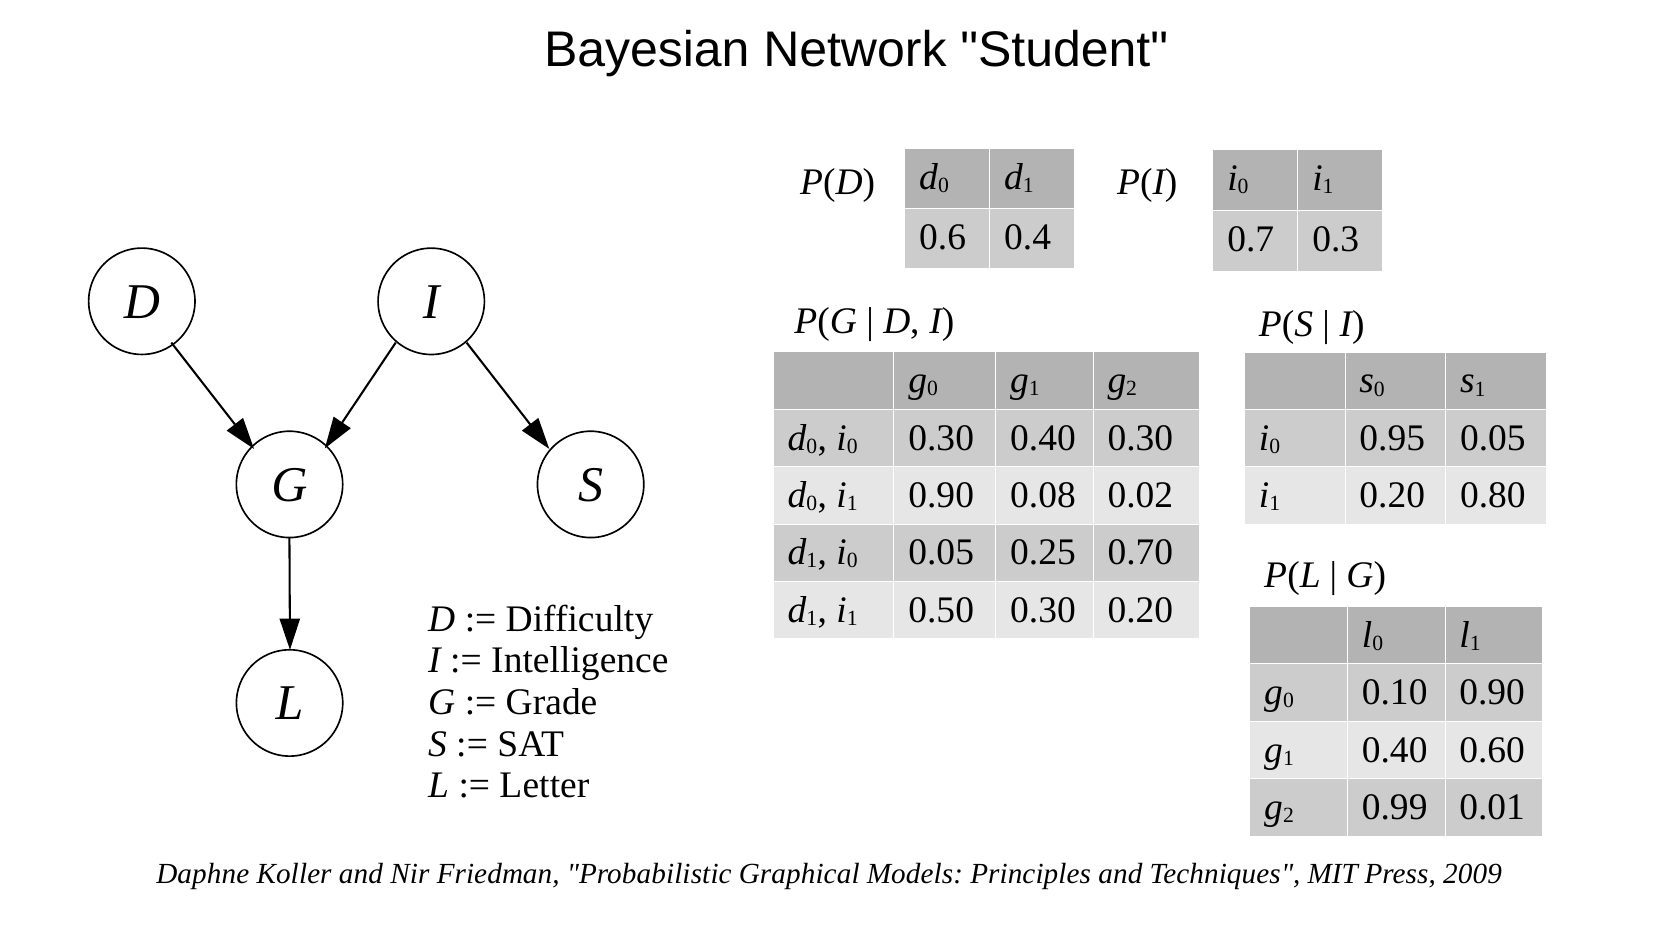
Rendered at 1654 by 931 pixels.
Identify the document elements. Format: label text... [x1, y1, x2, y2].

text_box D [88, 248, 196, 355]
table_header i0 [1213, 150, 1297, 210]
text_box P(S | I) [1244, 295, 1386, 355]
table_header d1 [990, 149, 1074, 208]
text_box S [537, 431, 644, 538]
table_cell 0.4 [990, 209, 1074, 268]
table_header l0 [1348, 607, 1445, 663]
text_box D := Difficulty I := Intelligence G := Grade S := SAT L := Letter [413, 590, 696, 813]
table_cell 0.30 [1094, 410, 1199, 466]
table_cell 0.70 [1094, 525, 1199, 581]
table_cell 0.05 [1446, 410, 1546, 466]
table_header s0 [1346, 353, 1445, 409]
text_box P(L | G) [1249, 547, 1401, 607]
table_cell i0 [1245, 410, 1345, 466]
text_box L [236, 649, 343, 757]
table_header [1250, 607, 1347, 663]
table_header [774, 352, 893, 409]
table_cell d0, i1 [774, 467, 893, 524]
table_cell 0.3 [1298, 211, 1382, 271]
table_cell 0.99 [1348, 779, 1445, 836]
table_cell 0.40 [996, 410, 1093, 466]
table_cell 0.95 [1346, 410, 1445, 466]
table_cell 0.10 [1348, 664, 1445, 721]
table_header g2 [1094, 352, 1199, 409]
table_cell 0.02 [1094, 467, 1199, 524]
text_box I [378, 248, 485, 355]
table_cell d1, i1 [774, 582, 893, 638]
table_header l1 [1446, 607, 1542, 663]
table_cell 0.05 [894, 525, 995, 581]
text_box P(I) [1102, 153, 1193, 210]
table_cell 0.25 [996, 525, 1093, 581]
table_cell d0, i0 [774, 410, 893, 466]
table_cell 0.20 [1094, 582, 1199, 638]
text_box P(D) [785, 153, 891, 210]
table_cell 0.80 [1446, 467, 1546, 524]
table_cell 0.90 [894, 467, 995, 524]
table_cell 0.30 [996, 582, 1093, 638]
text_box P(G | D, I) [779, 292, 970, 352]
text_box Daphne Koller and Nir Friedman, "Probabilistic Graphical Models: Principles and Techniques", MIT Press, 2009 [141, 850, 1519, 907]
table_header g0 [894, 352, 995, 409]
table_cell 0.01 [1446, 779, 1542, 836]
table_cell g0 [1250, 664, 1347, 721]
table_cell 0.30 [894, 410, 995, 466]
table_cell i1 [1245, 467, 1345, 524]
title Bayesian Network "Student" [354, 11, 1359, 87]
table_header i1 [1298, 150, 1382, 210]
table_cell g2 [1250, 779, 1347, 836]
table_cell 0.7 [1213, 211, 1297, 271]
table_cell 0.50 [894, 582, 995, 638]
table_header [1245, 355, 1345, 409]
table_cell d1, i0 [774, 525, 893, 581]
table_header d0 [905, 149, 989, 208]
table_cell 0.6 [905, 209, 989, 268]
table_cell 0.08 [996, 467, 1093, 524]
table_header g1 [996, 352, 1093, 409]
table_cell 0.20 [1346, 467, 1445, 524]
table_cell 0.90 [1446, 664, 1542, 721]
table_cell 0.60 [1446, 722, 1542, 778]
table_cell g1 [1250, 722, 1347, 778]
text_box G [236, 431, 343, 538]
table_header s1 [1446, 353, 1546, 409]
table_cell 0.40 [1348, 722, 1445, 778]
